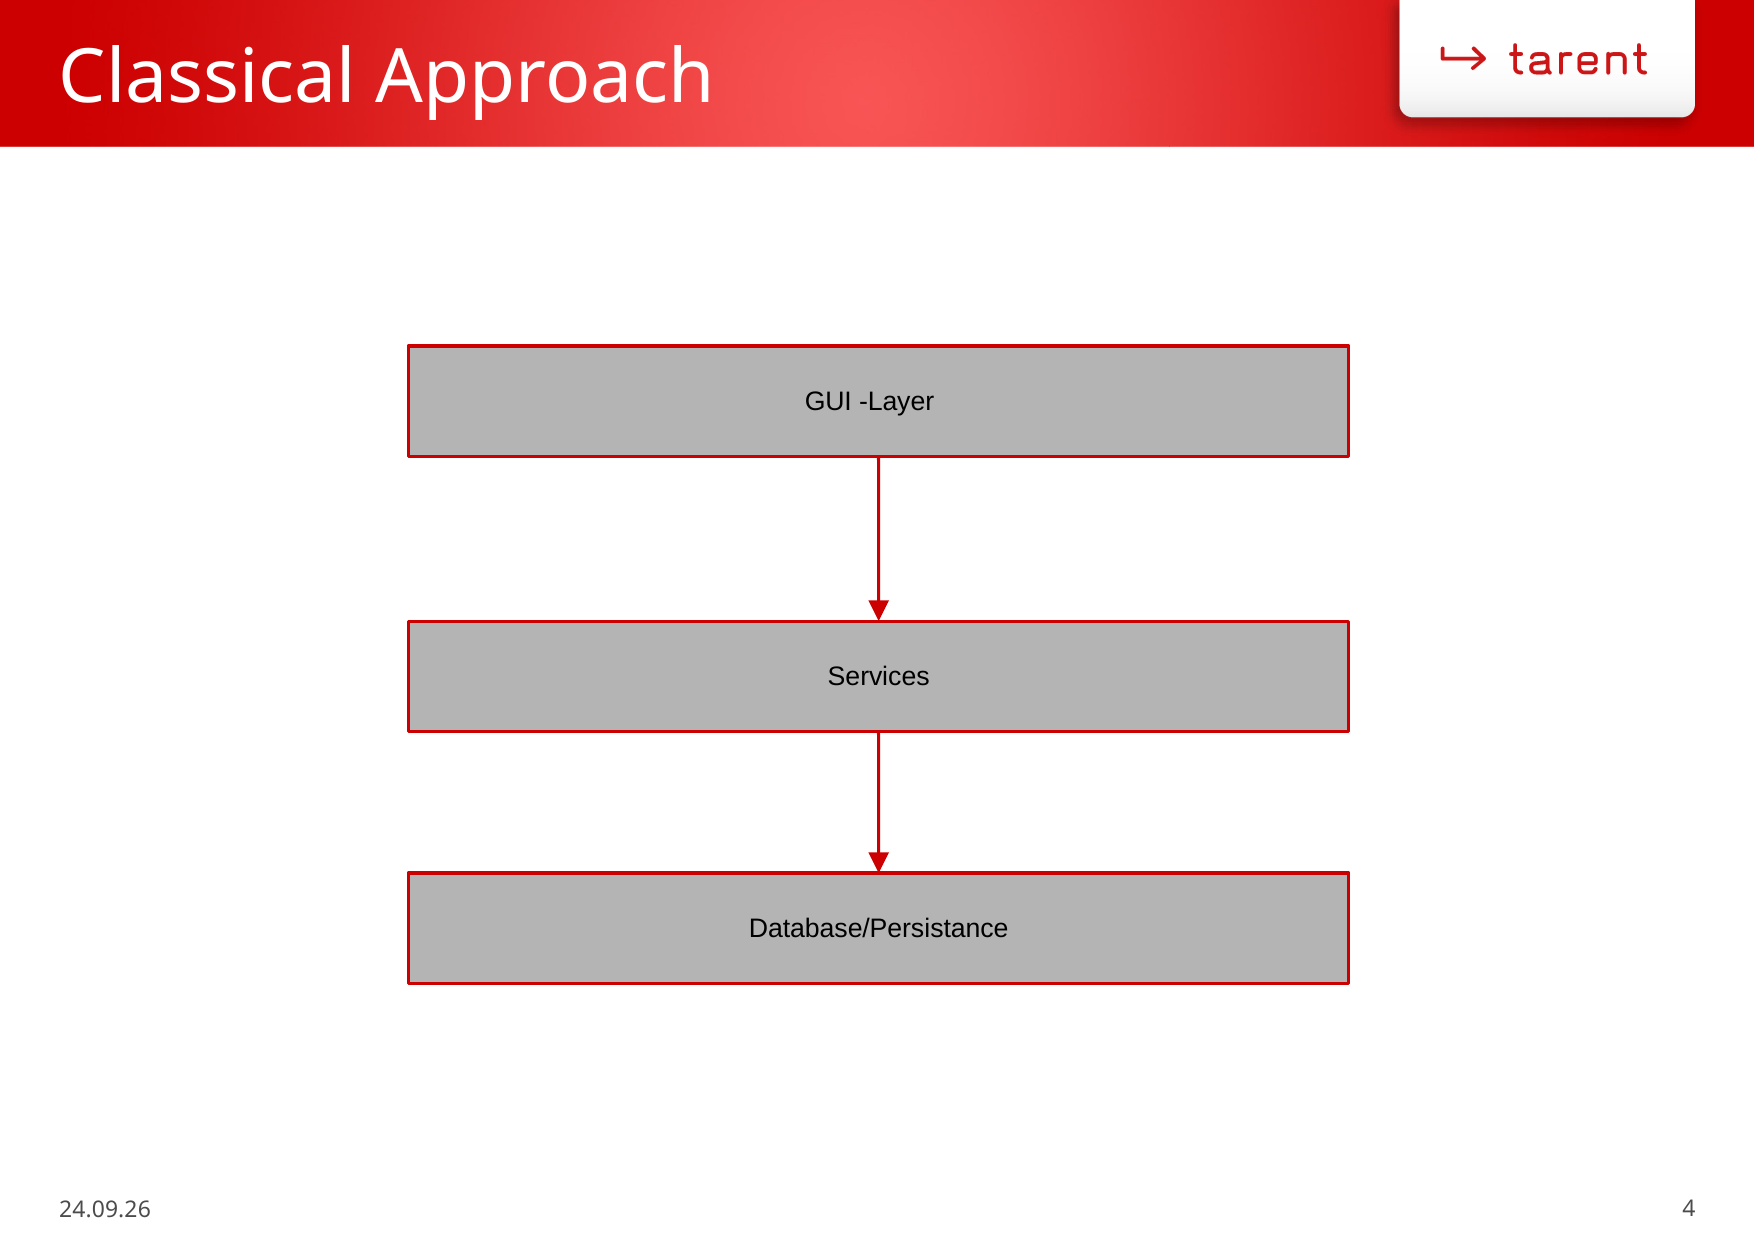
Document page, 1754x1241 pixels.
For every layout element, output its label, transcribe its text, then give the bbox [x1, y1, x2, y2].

text_box Database/Persistance [408, 872, 1349, 984]
title Classical Approach [59, 0, 1638, 177]
text_box GUI -Layer [408, 346, 1349, 457]
picture [0, 0, 1754, 1240]
text_box Services [408, 621, 1349, 732]
